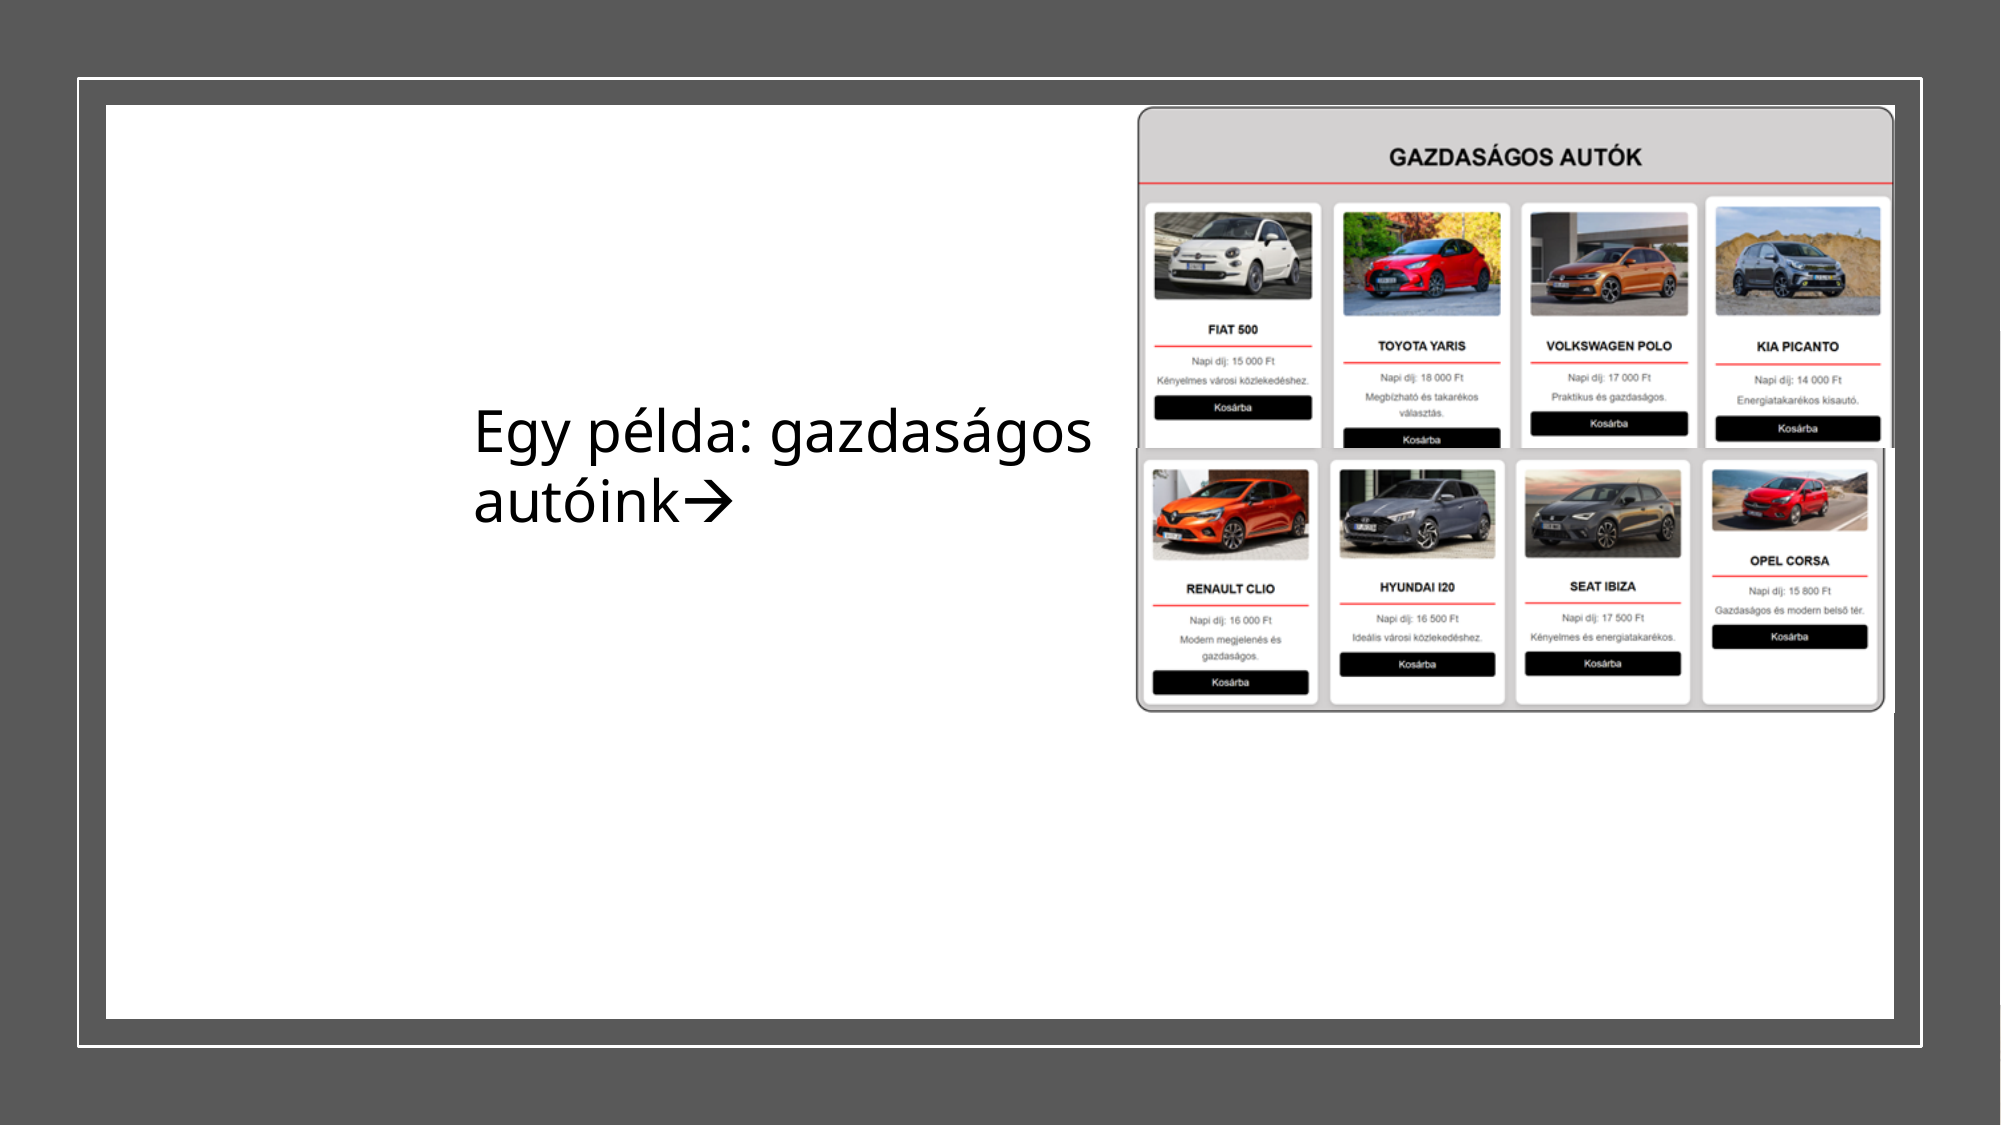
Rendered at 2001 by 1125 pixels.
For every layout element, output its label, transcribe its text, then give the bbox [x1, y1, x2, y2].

text_box Egy példa: gazdaságos autóink [458, 386, 1120, 544]
picture [1119, 105, 1895, 713]
text_box [0, 0, 2000, 1125]
